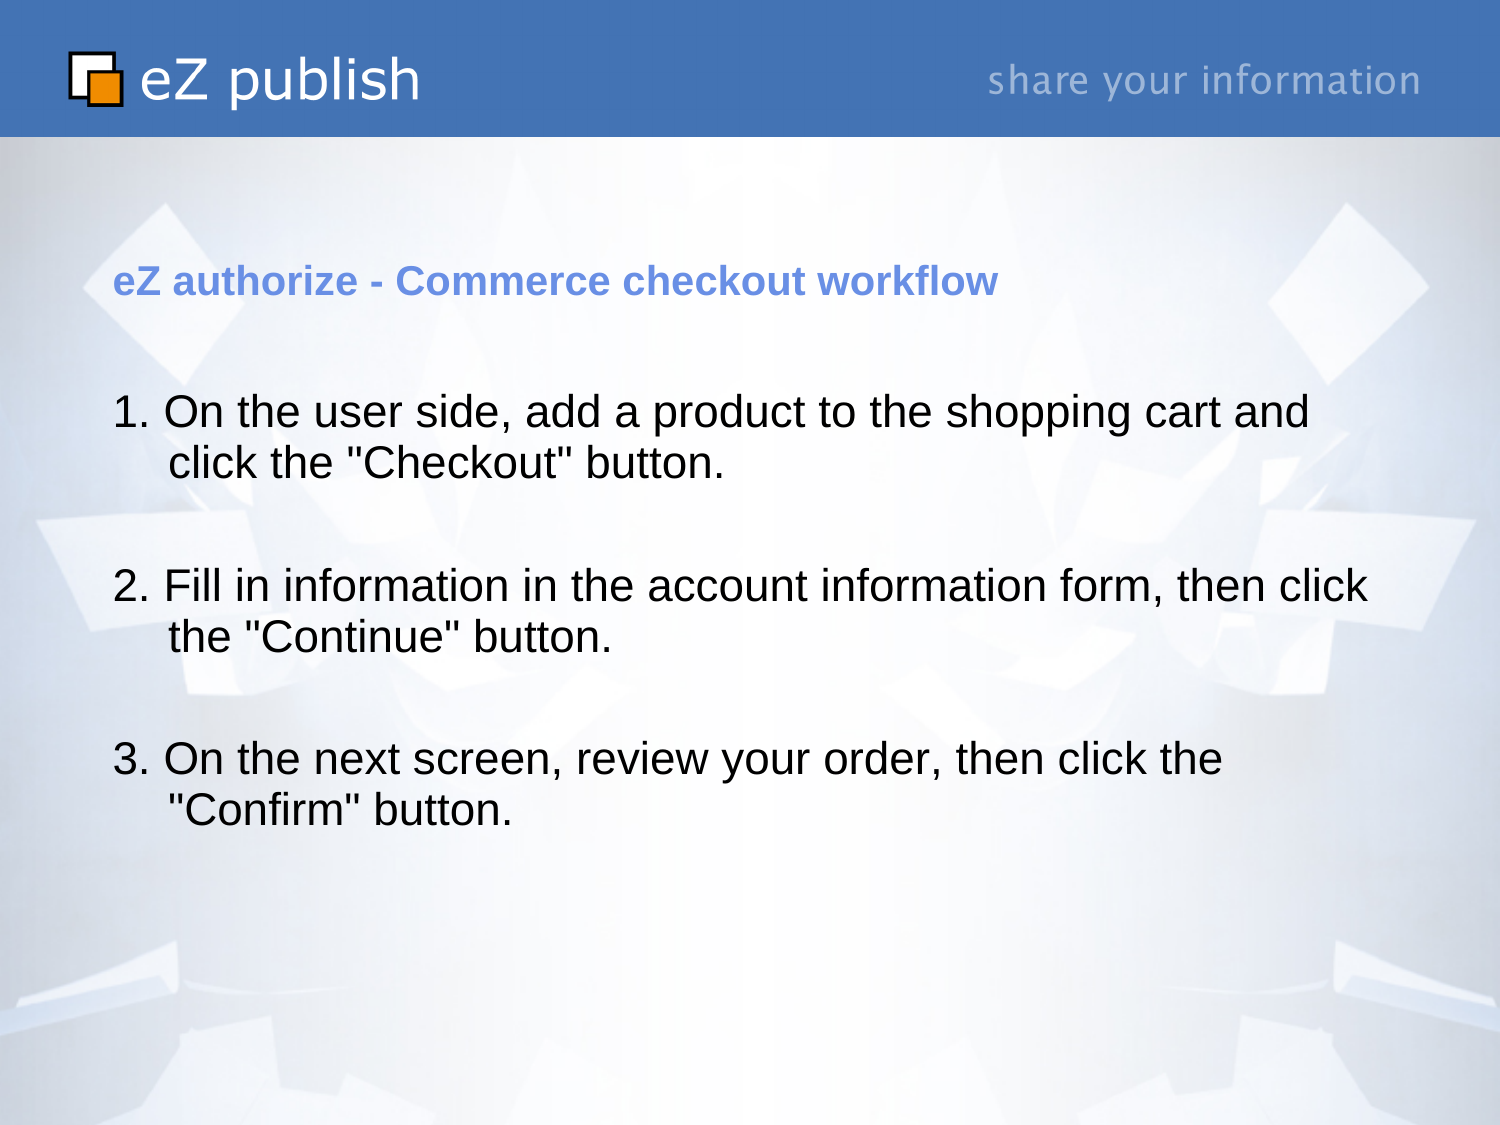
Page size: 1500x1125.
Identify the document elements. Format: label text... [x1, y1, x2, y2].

title eZ authorize - Commerce checkout workflow [112, 237, 1500, 325]
picture [0, 0, 1500, 1125]
list 1. On the user side, add a product to the shopping cart and click the "Checkout" button. 2. Fill in information in the account information form, then click the "Continue" button. 3. On the next screen, review your order, then click the "Confirm" button. [112, 324, 1388, 1000]
